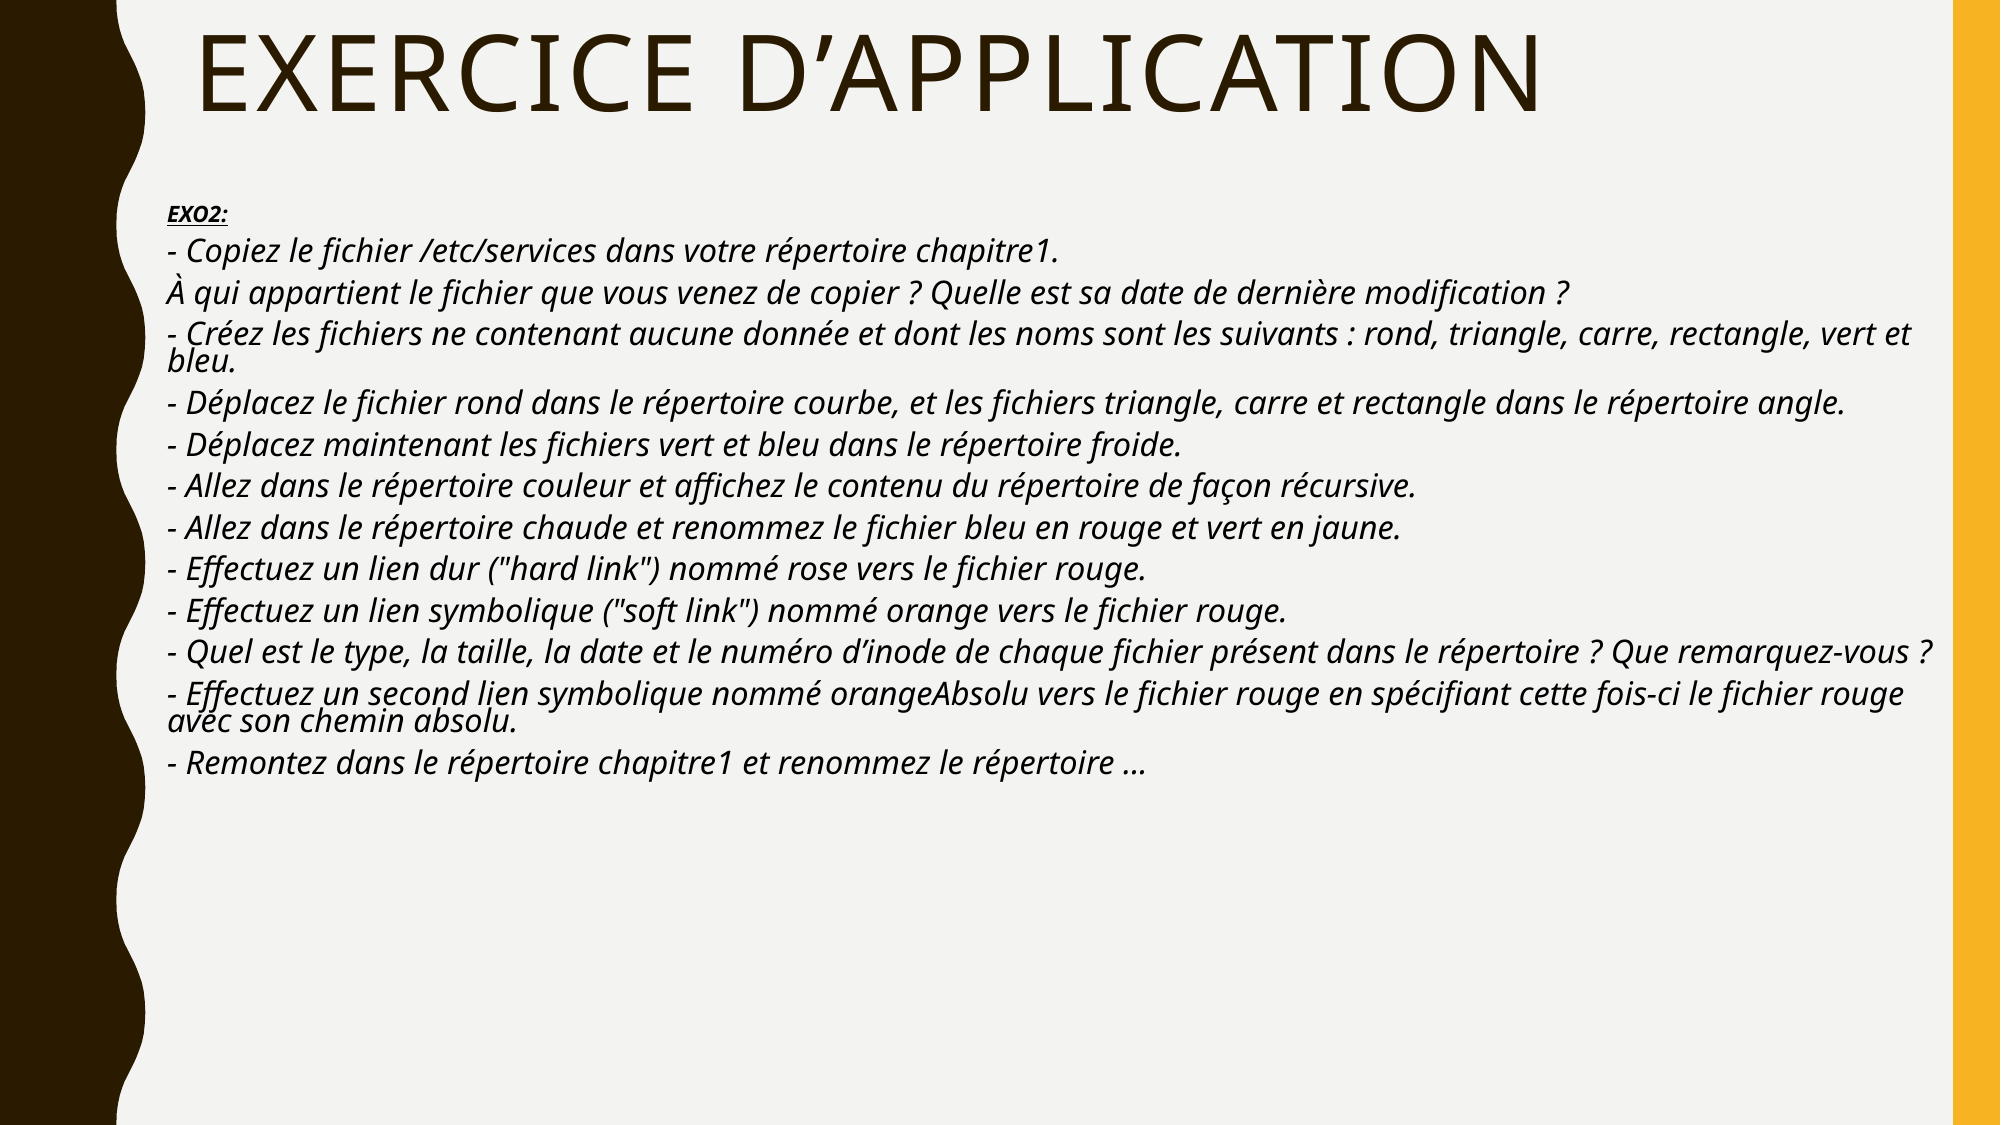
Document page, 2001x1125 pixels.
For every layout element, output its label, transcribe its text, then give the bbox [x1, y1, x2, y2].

list EXO2: - Copiez le fichier /etc/services dans votre répertoire chapitre1. À qui appartient le fichier que vous venez de copier ? Quelle est sa date de dernière modification ? - Créez les fichiers ne contenant aucune donnée et dont les noms sont les suivants : rond, triangle, carre, rectangle, vert et bleu. - Déplacez le fichier rond dans le répertoire courbe, et les fichiers triangle, carre et rectangle dans le répertoire angle. - Déplacez maintenant les fichiers vert et bleu dans le répertoire froide. - Allez dans le répertoire couleur et affichez le contenu du répertoire de façon récursive. - Allez dans le répertoire chaude et renommez le fichier bleu en rouge et vert en jaune. - Effectuez un lien dur ("hard link") nommé rose vers le fichier rouge. - Effectuez un lien symbolique ("soft link") nommé orange vers le fichier rouge. - Quel est le type, la taille, la date et le numéro d’inode de chaque fichier présent dans le répertoire ? Que remarquez-vous ? - Effectuez un second lien symbolique nommé orangeAbsolu vers le fichier rouge en spécifiant cette fois-ci le fichier rouge avec son chemin absolu. - Remontez dans le répertoire chapitre1 et renommez le répertoire ... [152, 200, 1952, 811]
title EXERCICE D’APPLICATION [178, 11, 1848, 180]
